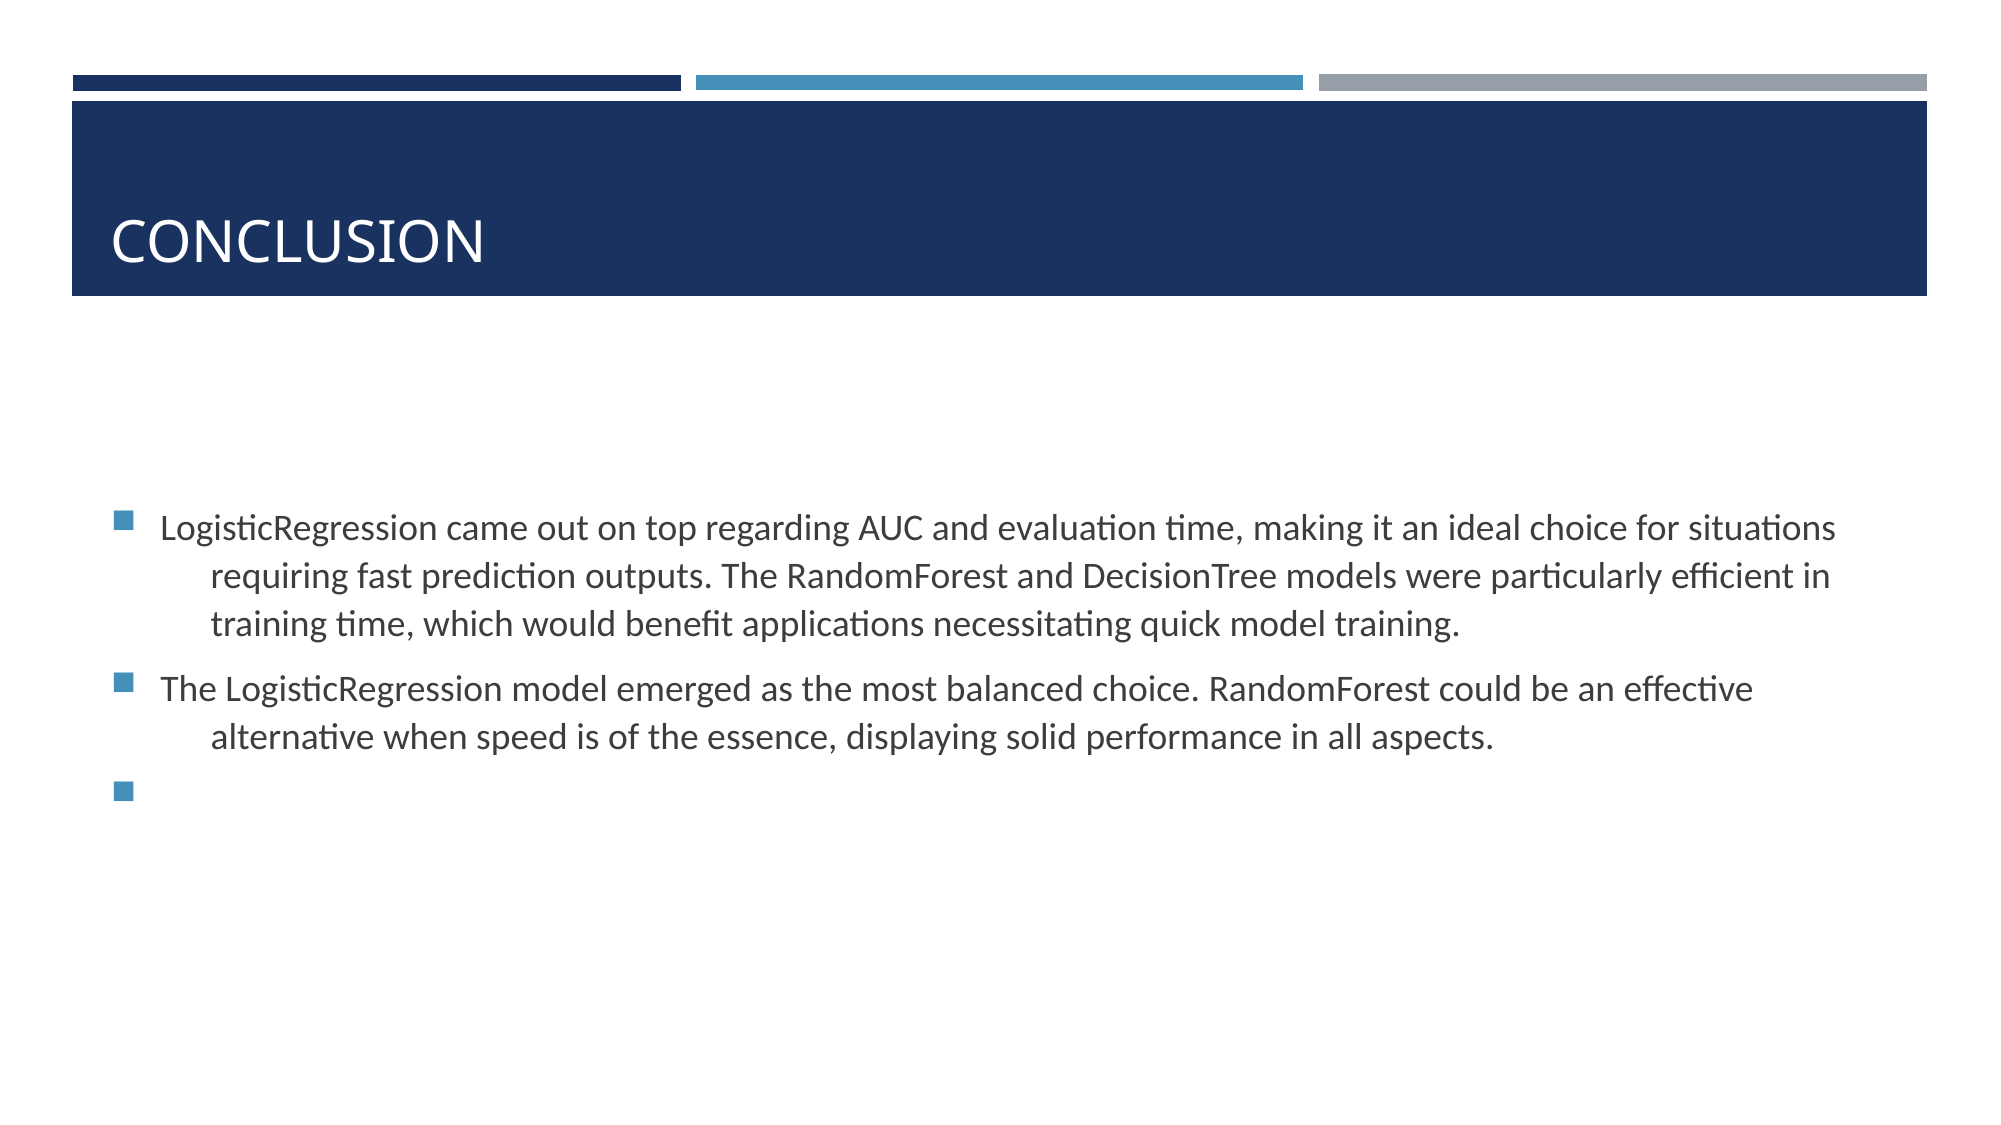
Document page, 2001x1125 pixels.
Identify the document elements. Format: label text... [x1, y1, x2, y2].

list LogisticRegression came out on top regarding AUC and evaluation time, making it an ideal choice for situations requiring fast prediction outputs. The RandomForest and DecisionTree models were particularly efficient in training time, which would benefit applications necessitating quick model training. The LogisticRegression model emerged as the most balanced choice. RandomForest could be an effective alternative when speed is of the essence, displaying solid performance in all aspects. [95, 357, 1905, 962]
title CONCLUSION [95, 115, 1905, 282]
